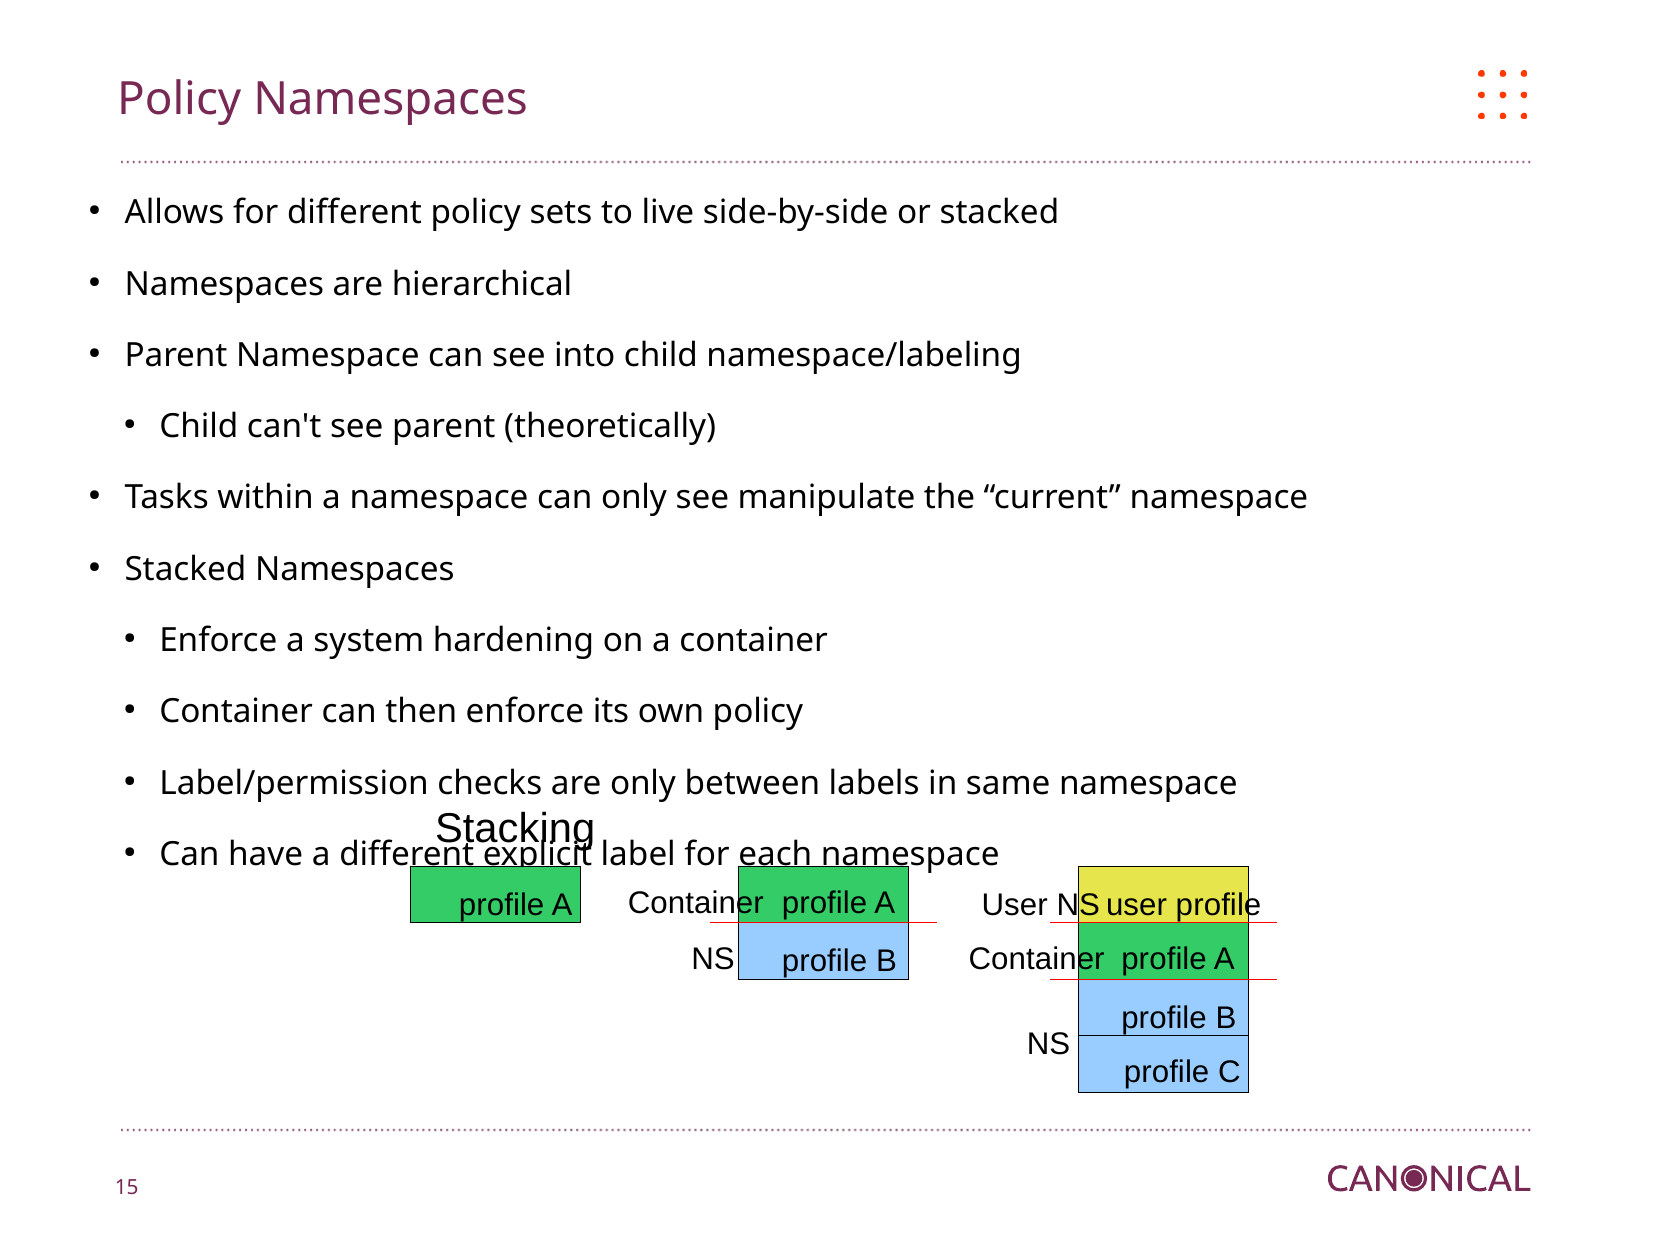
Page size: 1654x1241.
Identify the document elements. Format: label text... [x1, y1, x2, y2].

text_box profile C [1109, 1047, 1256, 1098]
picture [111, 159, 1533, 166]
text_box Stacking [420, 797, 611, 860]
text_box NS [1012, 1018, 1086, 1070]
text_box [738, 928, 909, 980]
text_box Container [613, 877, 780, 928]
text_box profile B [1106, 992, 1252, 1043]
text_box [410, 866, 581, 923]
picture [1478, 70, 1527, 119]
title Policy Namespaces [117, 71, 1447, 123]
text_box user profile [1115, 879, 1277, 930]
text_box [738, 866, 909, 877]
text_box [1078, 866, 1249, 879]
text_box Container [953, 934, 1120, 985]
text_box profile B [767, 936, 913, 987]
text_box [1078, 985, 1249, 1093]
text_box profile A [444, 879, 588, 930]
picture [111, 1127, 1533, 1134]
text_box profile A [1120, 934, 1257, 985]
text_box NS [676, 934, 750, 985]
text_box User NS [966, 879, 1115, 930]
text_box [1078, 930, 1249, 934]
text_box profile A [780, 877, 918, 928]
list Allows for different policy sets to live side-by-side or stacked Namespaces are hierarchical Parent Namespace can see into child namespace/labeling Child can't see parent (theoretically) Tasks within a namespace can only see manipulate the “current” namespace Stacked Namespaces Enforce a system hardening on a container Container can then enforce its own policy Label/permission checks are only between labels in same namespace Can have a different explicit label for each namespace [88, 177, 1577, 1093]
